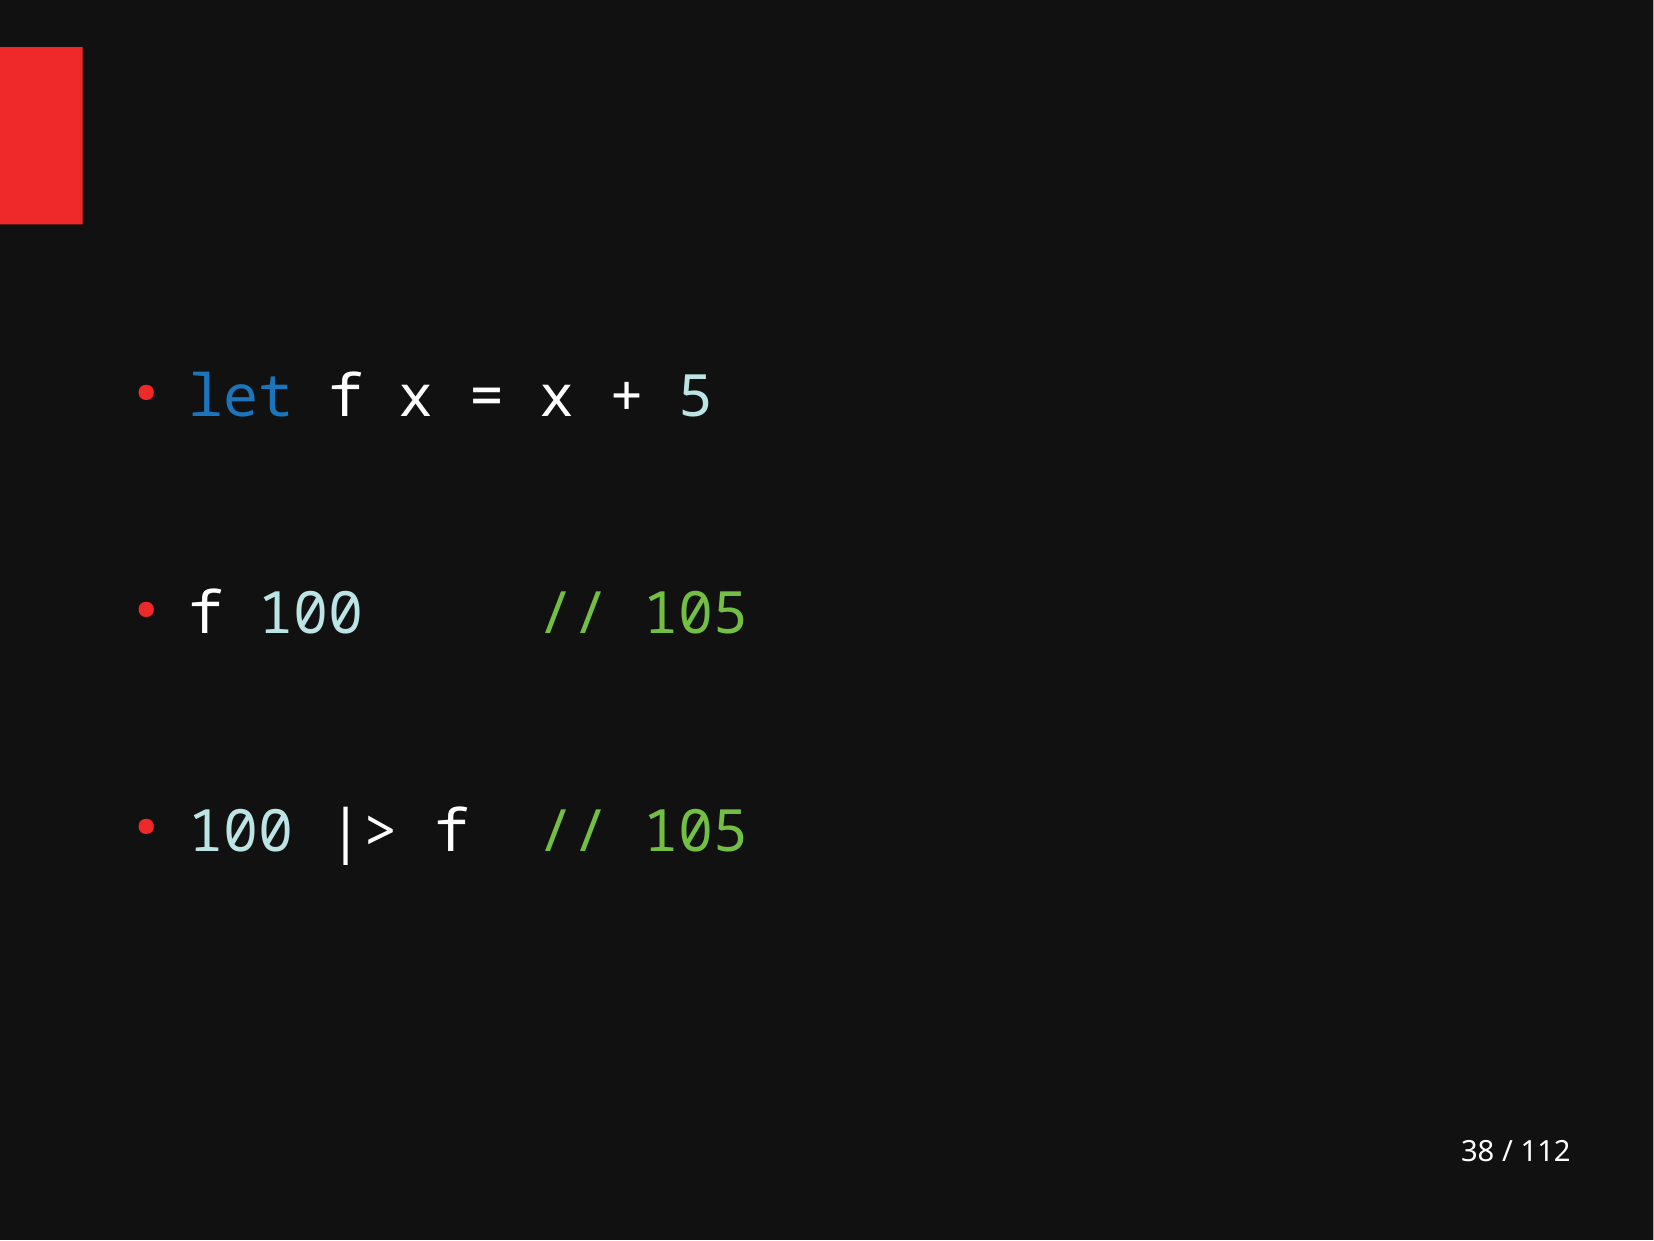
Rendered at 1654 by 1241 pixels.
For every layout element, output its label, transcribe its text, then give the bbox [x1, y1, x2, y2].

list let f x = x + 5 f 100 // 105 100 |> f // 105 [118, 354, 1536, 1074]
